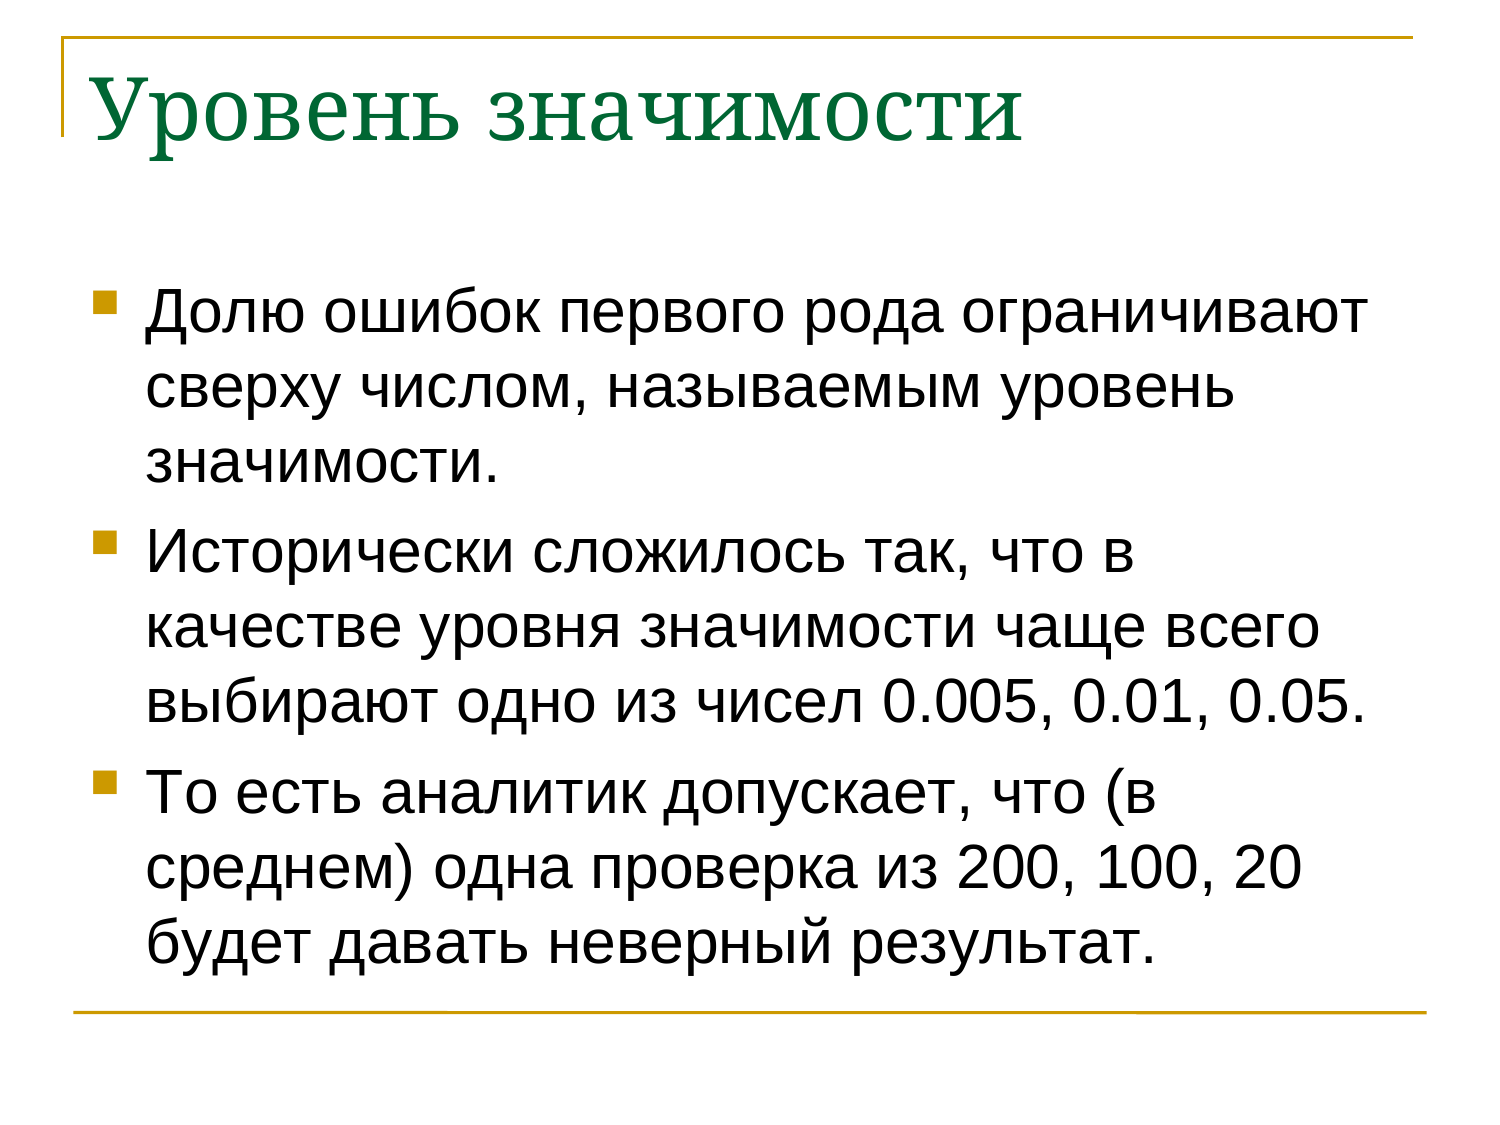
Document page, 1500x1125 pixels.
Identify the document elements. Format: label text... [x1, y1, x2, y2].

title Уровень значимости [75, 45, 1426, 233]
list Долю ошибок первого рода ограничивают сверху числом, называемым уровень значимости. Исторически сложилось так, что в качестве уровня значимости чаще всего выбирают одно из чисел 0.005, 0.01, 0.05. То есть аналитик допускает, что (в среднем) одна проверка из 200, 100, 20 будет давать неверный результат. [75, 262, 1426, 1006]
